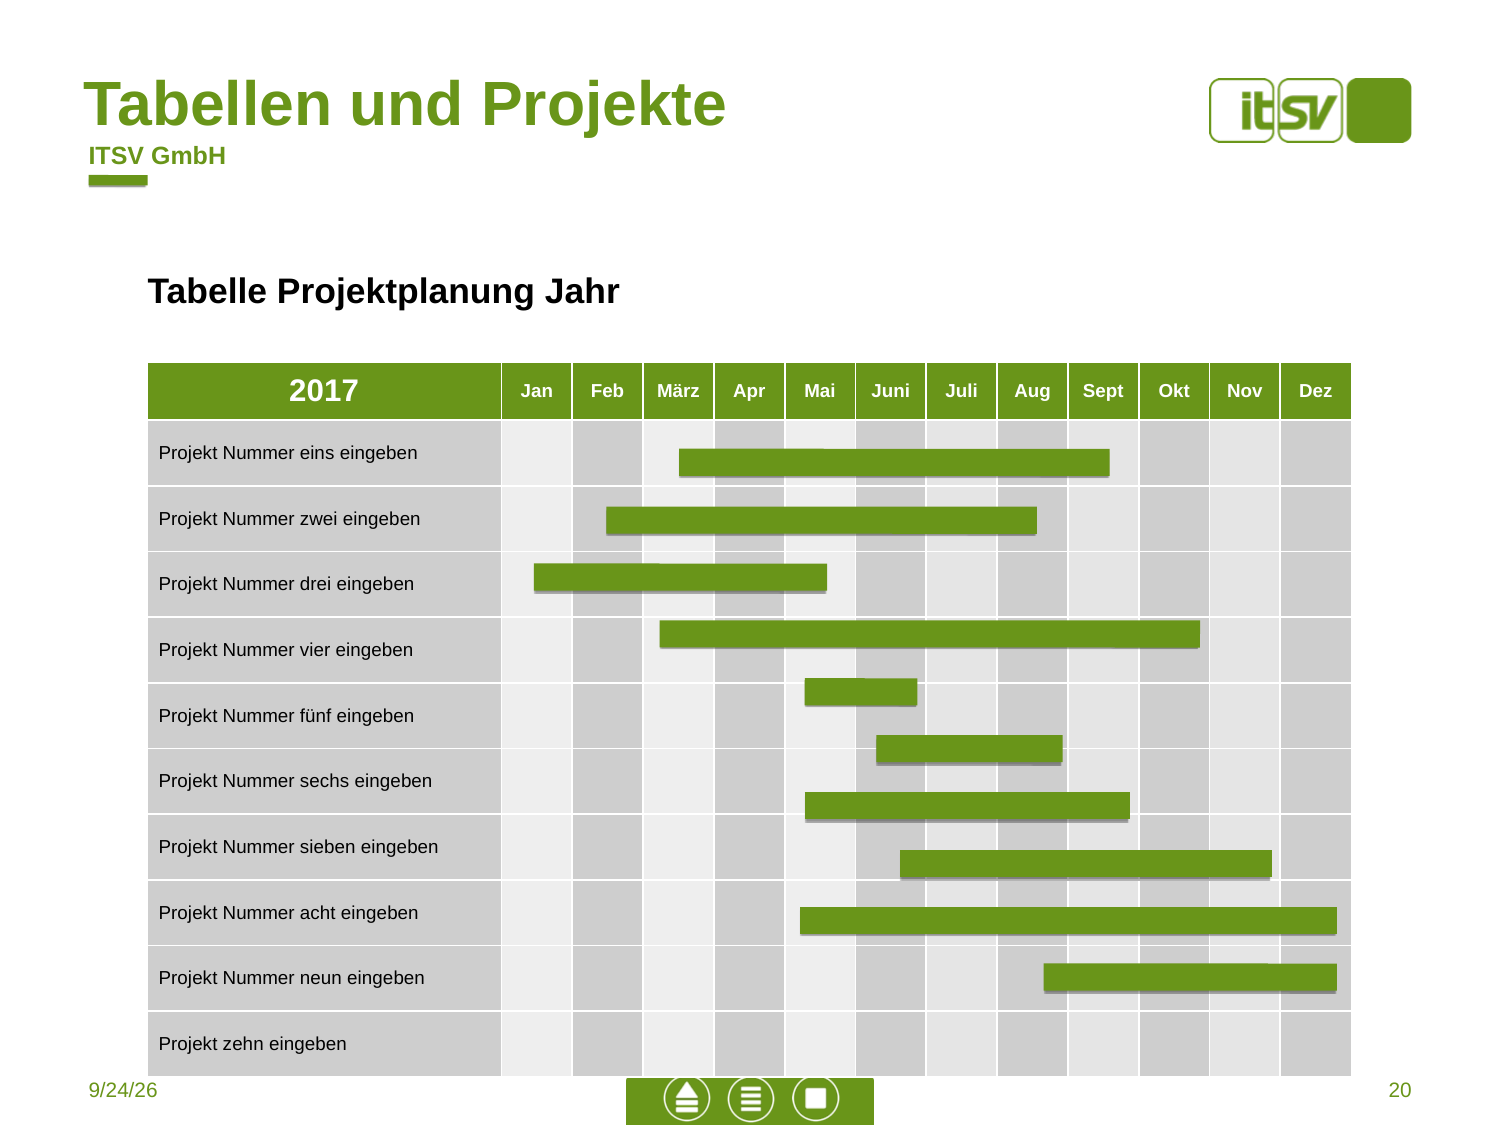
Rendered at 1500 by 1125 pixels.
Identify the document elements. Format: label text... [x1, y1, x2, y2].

table_cell [1210, 552, 1279, 616]
table_cell [1281, 487, 1351, 551]
table_header Juni [856, 363, 925, 419]
table_cell [1281, 552, 1351, 616]
table_cell [927, 881, 996, 907]
table_cell [856, 881, 925, 907]
table_cell [1210, 684, 1279, 748]
table_cell [998, 684, 1067, 748]
table_cell [927, 537, 996, 551]
table_cell [927, 937, 996, 945]
table_cell [1140, 552, 1209, 616]
table_cell [644, 487, 713, 506]
table_cell [927, 650, 996, 682]
table_cell [998, 946, 1067, 1010]
table_cell [927, 479, 996, 485]
table_cell [927, 421, 996, 448]
table_cell [1140, 994, 1209, 1010]
table_cell [786, 552, 855, 616]
table_header Aug [998, 363, 1067, 419]
table_cell [856, 946, 925, 1010]
table_cell [1281, 749, 1351, 813]
table_cell [1140, 815, 1209, 850]
table_cell Projekt Nummer fünf eingeben [148, 684, 501, 748]
table_cell [573, 684, 642, 748]
table_cell [715, 881, 784, 945]
table_cell [1069, 946, 1138, 963]
table_cell [998, 881, 1067, 907]
table_cell [502, 881, 571, 945]
table_cell [573, 594, 642, 616]
table_cell [644, 537, 713, 551]
table_cell [927, 946, 996, 1010]
table_cell [502, 487, 571, 551]
table_cell [502, 749, 571, 813]
table_cell [1069, 487, 1138, 551]
table_cell Projekt zehn eingeben [148, 1012, 501, 1076]
table_header Mai [786, 363, 855, 419]
table_cell [1140, 618, 1209, 682]
table_cell [644, 881, 713, 945]
table_cell [1140, 749, 1209, 813]
table_cell [715, 1012, 784, 1076]
table_cell [1069, 937, 1138, 945]
table_cell [927, 1012, 996, 1076]
table_cell [1140, 946, 1209, 963]
table_cell [502, 684, 571, 748]
subtitle Tabelle Projektplanung Jahr [147, 268, 1353, 312]
table_cell [502, 421, 571, 485]
table_cell [786, 479, 855, 485]
table_cell [856, 749, 925, 792]
table_cell [1140, 937, 1209, 945]
table_cell [856, 421, 925, 448]
table_cell [715, 815, 784, 879]
table_cell [502, 618, 571, 682]
table_cell [1210, 815, 1279, 879]
table_cell [856, 479, 925, 485]
table_cell [715, 552, 784, 563]
table_cell [786, 946, 855, 1010]
table_cell [573, 552, 642, 563]
table_cell [998, 937, 1067, 945]
table_cell [1069, 650, 1138, 682]
table_cell [644, 1012, 713, 1076]
table_header Sept [1069, 363, 1138, 419]
table_cell [715, 487, 784, 506]
table_cell [1140, 421, 1209, 485]
table_cell [998, 650, 1067, 682]
table_cell [1210, 421, 1279, 485]
table_cell [786, 881, 855, 945]
table_cell [715, 421, 784, 448]
table_cell [573, 881, 642, 945]
table_cell [1210, 946, 1279, 963]
table_cell [1069, 815, 1138, 850]
table_cell [573, 487, 642, 551]
table_cell [927, 766, 996, 792]
table_cell [715, 684, 784, 748]
table_cell [644, 618, 713, 682]
table_cell [998, 421, 1067, 448]
table_cell [644, 552, 713, 563]
table_cell [998, 749, 1067, 792]
table_cell [644, 815, 713, 879]
table_cell [786, 650, 855, 682]
slide_number 2/24/20 [88, 1076, 425, 1115]
table_cell [644, 684, 713, 748]
table_cell [856, 1012, 925, 1076]
table_cell [998, 487, 1067, 551]
table_cell [573, 618, 642, 682]
table_cell [786, 487, 855, 506]
table_cell [644, 946, 713, 1010]
table_cell [856, 684, 925, 748]
table_header Feb [573, 363, 642, 419]
table_cell [856, 487, 925, 506]
table_header Jan [502, 363, 571, 419]
table_cell [1069, 684, 1138, 748]
table_cell [786, 1012, 855, 1076]
table_cell [1069, 881, 1138, 907]
table_cell [1210, 1012, 1279, 1076]
table_cell [573, 946, 642, 1010]
table_cell [715, 749, 784, 813]
table_cell [1210, 749, 1279, 813]
table_cell [927, 487, 996, 506]
table_cell [1281, 946, 1351, 1010]
table_cell [856, 552, 925, 616]
table_cell Projekt Nummer drei eingeben [148, 552, 501, 616]
table_cell [502, 552, 571, 616]
table_cell Projekt Nummer eins eingeben [148, 421, 501, 485]
table_cell [856, 537, 925, 551]
table_cell [1210, 618, 1279, 682]
table_cell [998, 552, 1067, 616]
table_cell [998, 823, 1067, 850]
table_cell [1281, 618, 1351, 682]
table_cell [1069, 552, 1138, 616]
table_cell [1281, 1012, 1351, 1076]
table_cell [998, 479, 1067, 485]
table_cell [927, 823, 996, 850]
table_header Okt [1140, 363, 1209, 419]
table_cell [715, 650, 784, 682]
table_cell [856, 937, 925, 945]
table_cell [502, 1012, 571, 1076]
table_cell Projekt Nummer sechs eingeben [148, 749, 501, 813]
table_cell [1069, 994, 1138, 1010]
table_cell [1069, 421, 1138, 485]
table_header Apr [715, 363, 784, 419]
table_cell [573, 1012, 642, 1076]
table_cell [786, 421, 855, 448]
table_cell [502, 946, 571, 1010]
table_cell [786, 537, 855, 551]
table_cell Projekt Nummer zwei eingeben [148, 487, 501, 551]
table_cell [644, 421, 713, 485]
table_cell [786, 749, 855, 813]
table_header Nov [1210, 363, 1279, 419]
table_cell [1140, 487, 1209, 551]
table_cell [715, 946, 784, 1010]
table_cell [1140, 684, 1209, 748]
table_cell [856, 650, 925, 682]
table_cell [786, 684, 855, 748]
table_cell [1069, 749, 1138, 813]
table_cell Projekt Nummer acht eingeben [148, 881, 501, 945]
table_cell [927, 684, 996, 735]
table_cell [786, 815, 855, 879]
table_cell [1210, 881, 1279, 907]
table_cell [998, 1012, 1067, 1076]
table_cell [573, 749, 642, 813]
title Tabellen und Projekte [83, 62, 1187, 139]
table_cell [1281, 684, 1351, 748]
table_cell [573, 421, 642, 485]
table_cell [1069, 1012, 1138, 1076]
slide_number <number> [1074, 1076, 1412, 1115]
table_cell [927, 552, 996, 616]
table_cell [715, 537, 784, 551]
table_cell [1140, 881, 1209, 907]
table_cell [573, 815, 642, 879]
table_header Juli [927, 363, 996, 419]
table_cell [1140, 1012, 1209, 1076]
picture [1209, 78, 1412, 143]
table_cell [1281, 881, 1351, 945]
table_cell Projekt Nummer sieben eingeben [148, 815, 501, 879]
table_cell Projekt Nummer vier eingeben [148, 618, 501, 682]
table_cell [502, 815, 571, 879]
table_cell [1210, 487, 1279, 551]
table_cell [1281, 421, 1351, 485]
picture [626, 1078, 874, 1125]
table_header Dez [1281, 363, 1351, 419]
table_cell Projekt Nummer neun eingeben [148, 946, 501, 1010]
table_cell [1210, 937, 1279, 945]
table_cell [1281, 815, 1351, 879]
table_cell [715, 594, 784, 616]
table_cell [715, 479, 784, 485]
table_cell [1210, 994, 1279, 1010]
table_cell [856, 823, 925, 879]
table_header 2017 [148, 363, 501, 419]
table_cell [644, 749, 713, 813]
table_header März [644, 363, 713, 419]
table_cell [644, 594, 713, 616]
